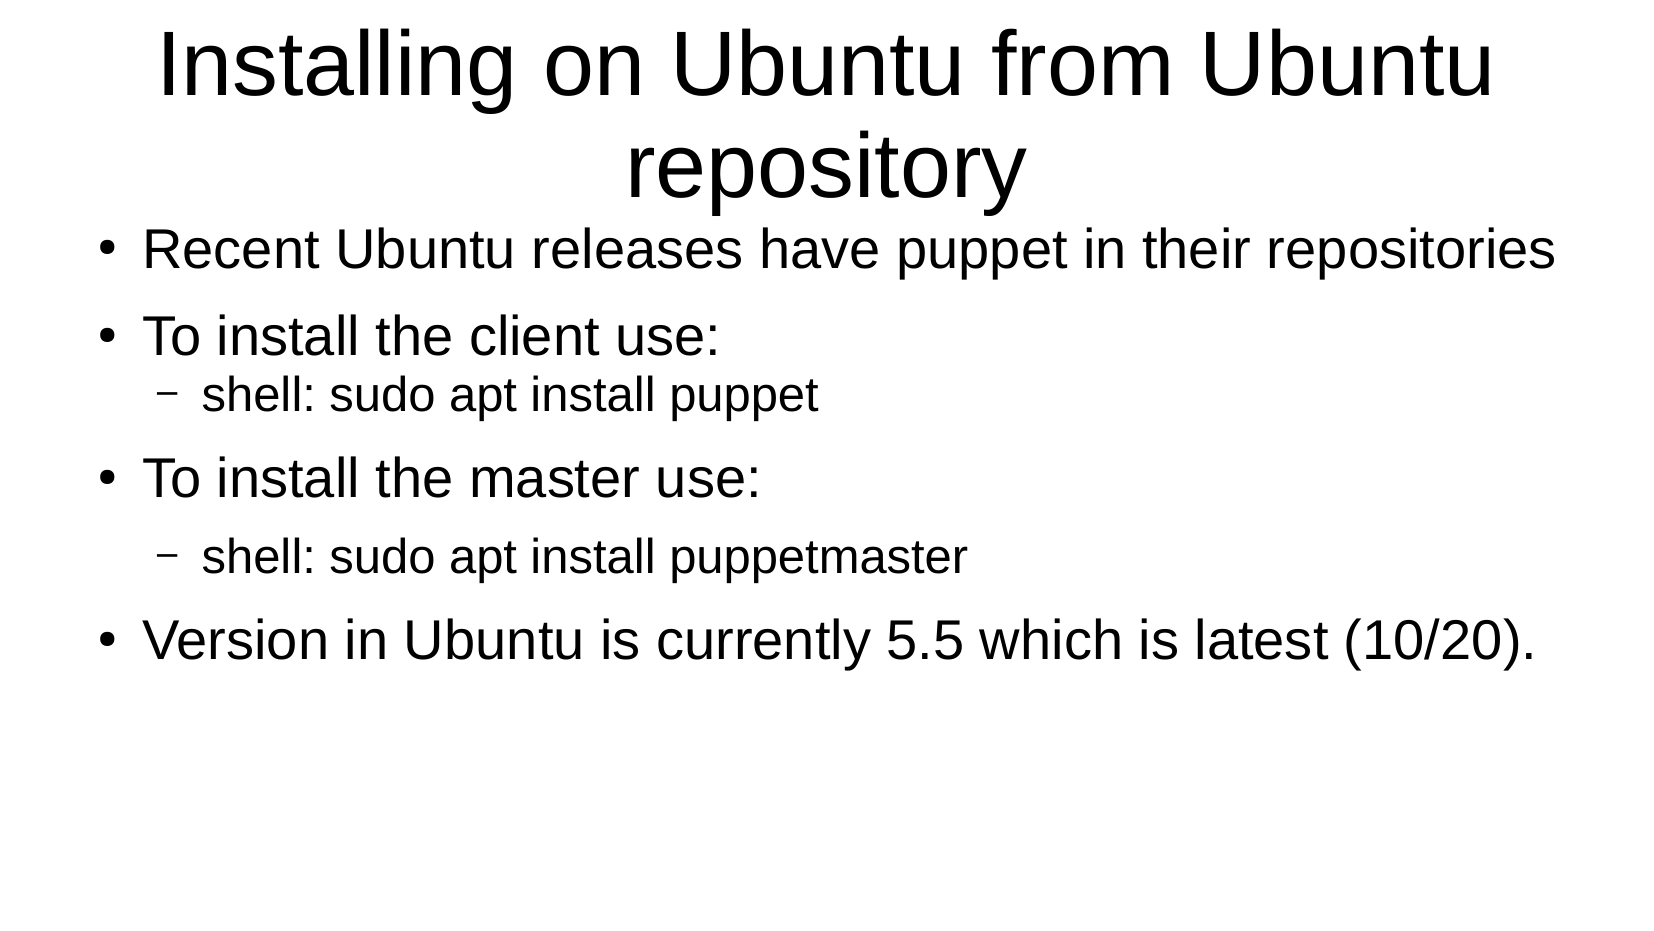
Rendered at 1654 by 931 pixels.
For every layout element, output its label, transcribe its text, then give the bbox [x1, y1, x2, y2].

title Installing on Ubuntu from Ubuntu repository [82, 12, 1571, 217]
list Recent Ubuntu releases have puppet in their repositories To install the client use: shell: sudo apt install puppet To install the master use: shell: sudo apt install puppetmaster Version in Ubuntu is currently 5.5 which is latest (10/20). [82, 217, 1571, 758]
